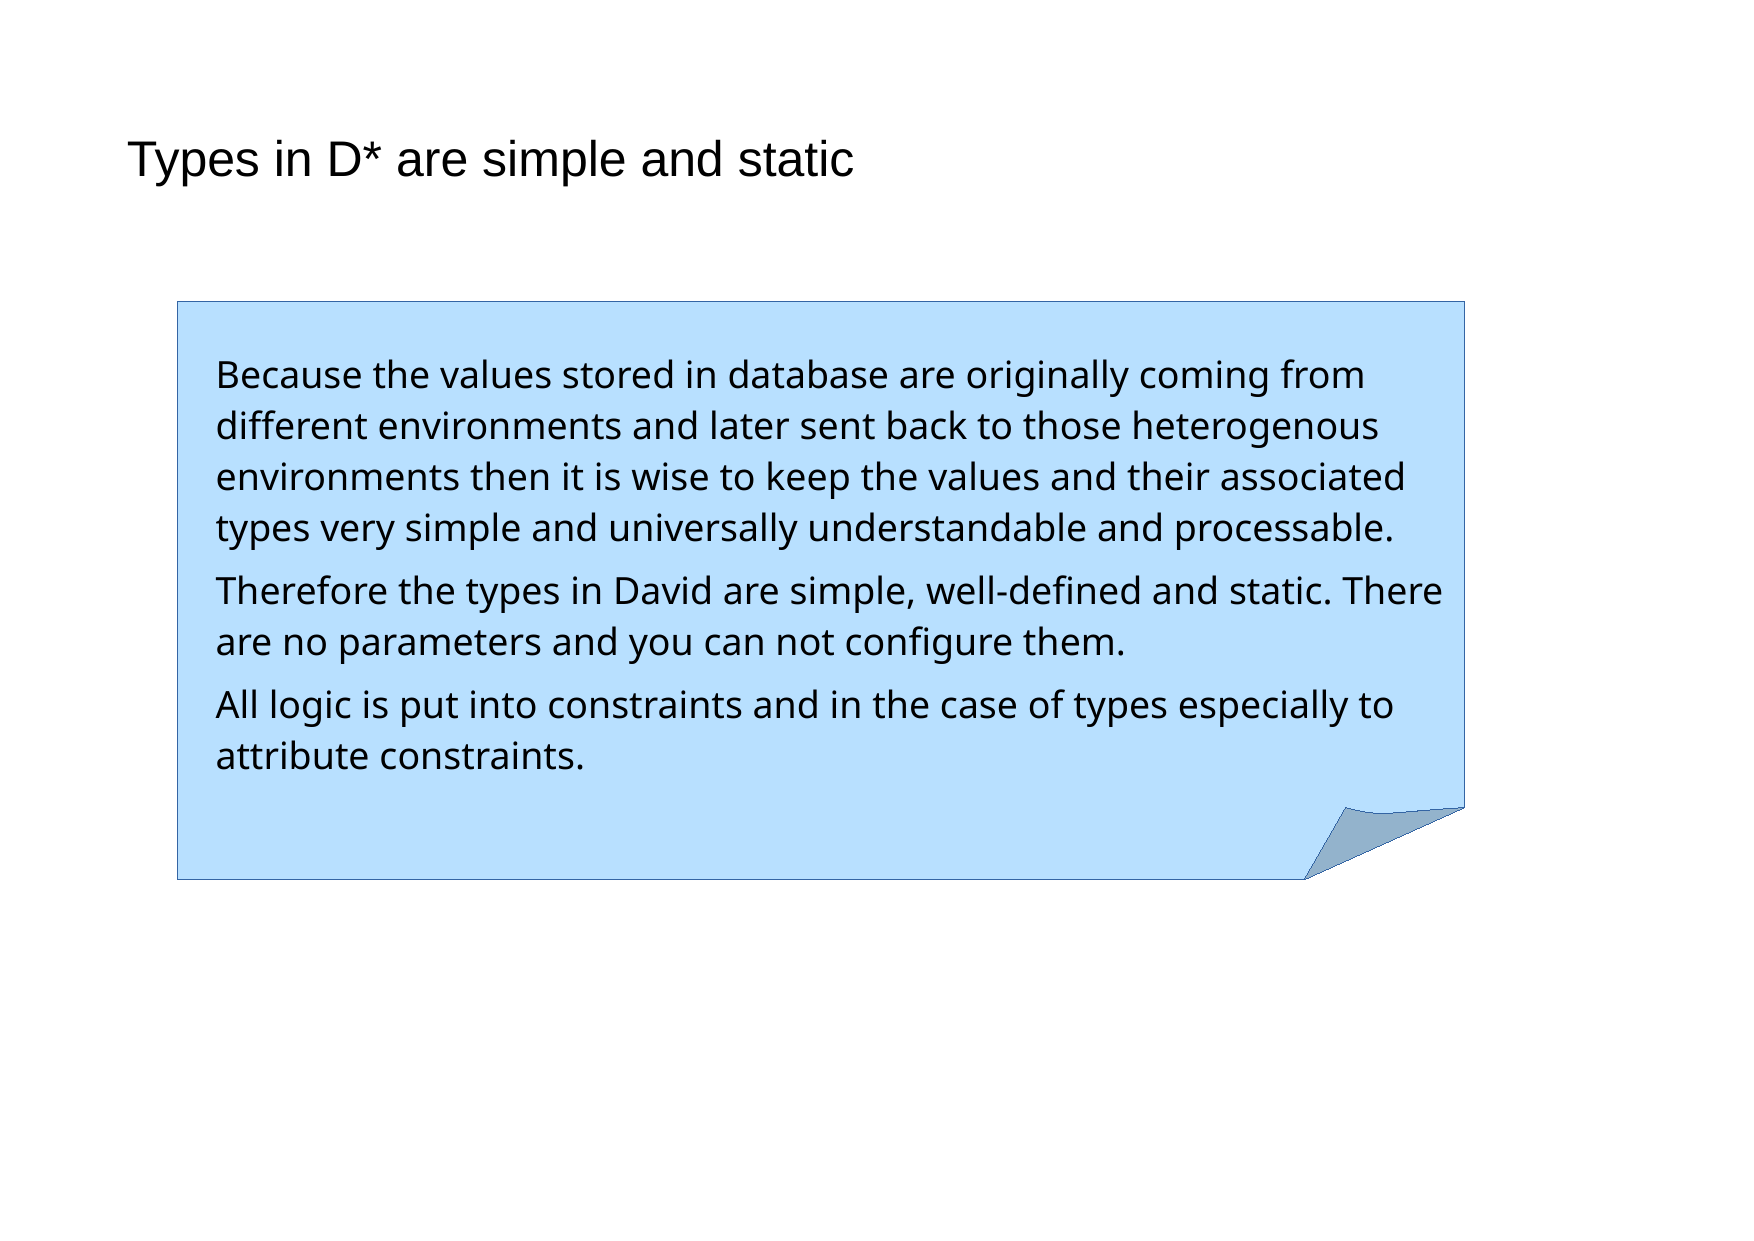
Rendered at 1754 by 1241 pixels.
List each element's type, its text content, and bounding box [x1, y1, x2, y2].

text_box Because the values stored in database are originally coming from different environments and later sent back to those heterogenous environments then it is wise to keep the values and their associated types very simple and universally understandable and processable. Therefore the types in David are simple, well-defined and static. There are no parameters and you can not configure them. All logic is put into constraints and in the case of types especially to attribute constraints. [177, 301, 1465, 880]
text_box Types in D* are simple and static [112, 118, 502, 201]
